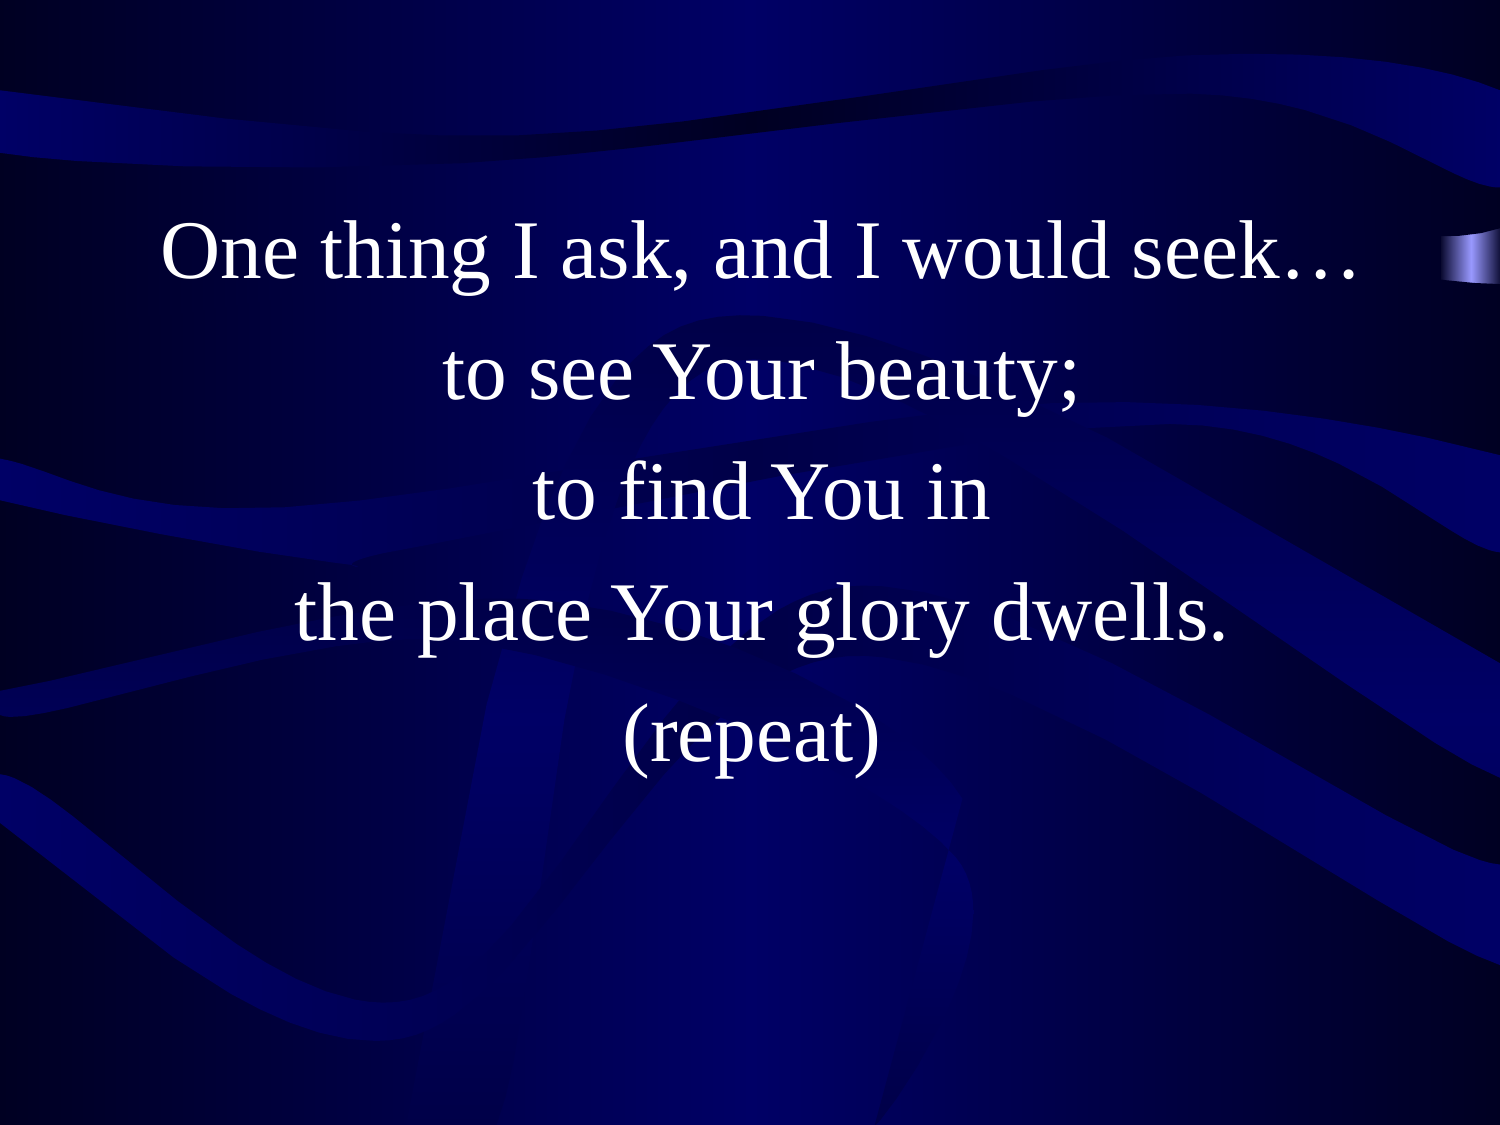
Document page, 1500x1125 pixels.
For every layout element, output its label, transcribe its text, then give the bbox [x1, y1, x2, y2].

subtitle One thing I ask, and I would seek… to see Your beauty; to find You in the place Your glory dwells. (repeat) [24, 187, 1500, 925]
